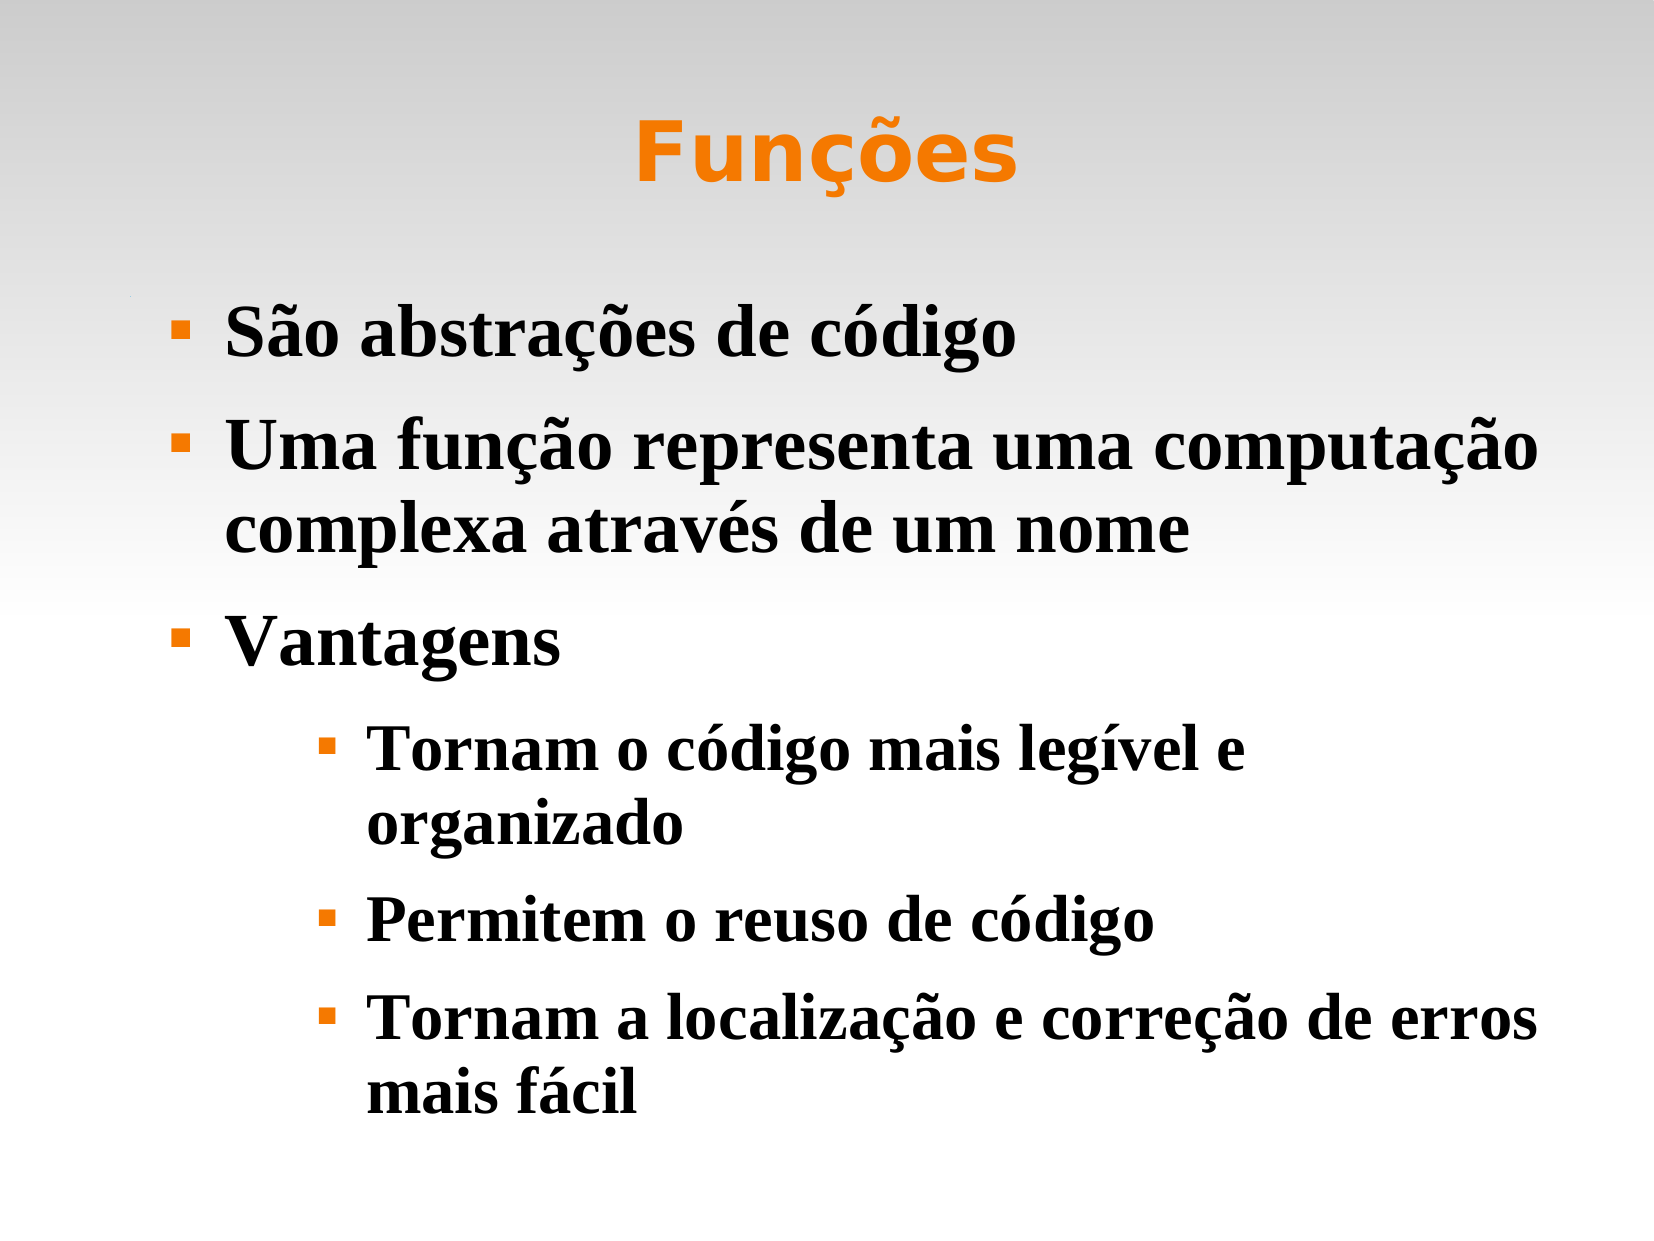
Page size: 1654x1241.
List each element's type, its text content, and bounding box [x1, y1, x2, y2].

list São abstrações de código Uma função representa uma computação complexa através de um nome Vantagens Tornam o código mais legível e organizado Permitem o reuso de código Tornam a localização e correção de erros mais fácil [82, 290, 1571, 1241]
title Funções [82, 49, 1571, 257]
